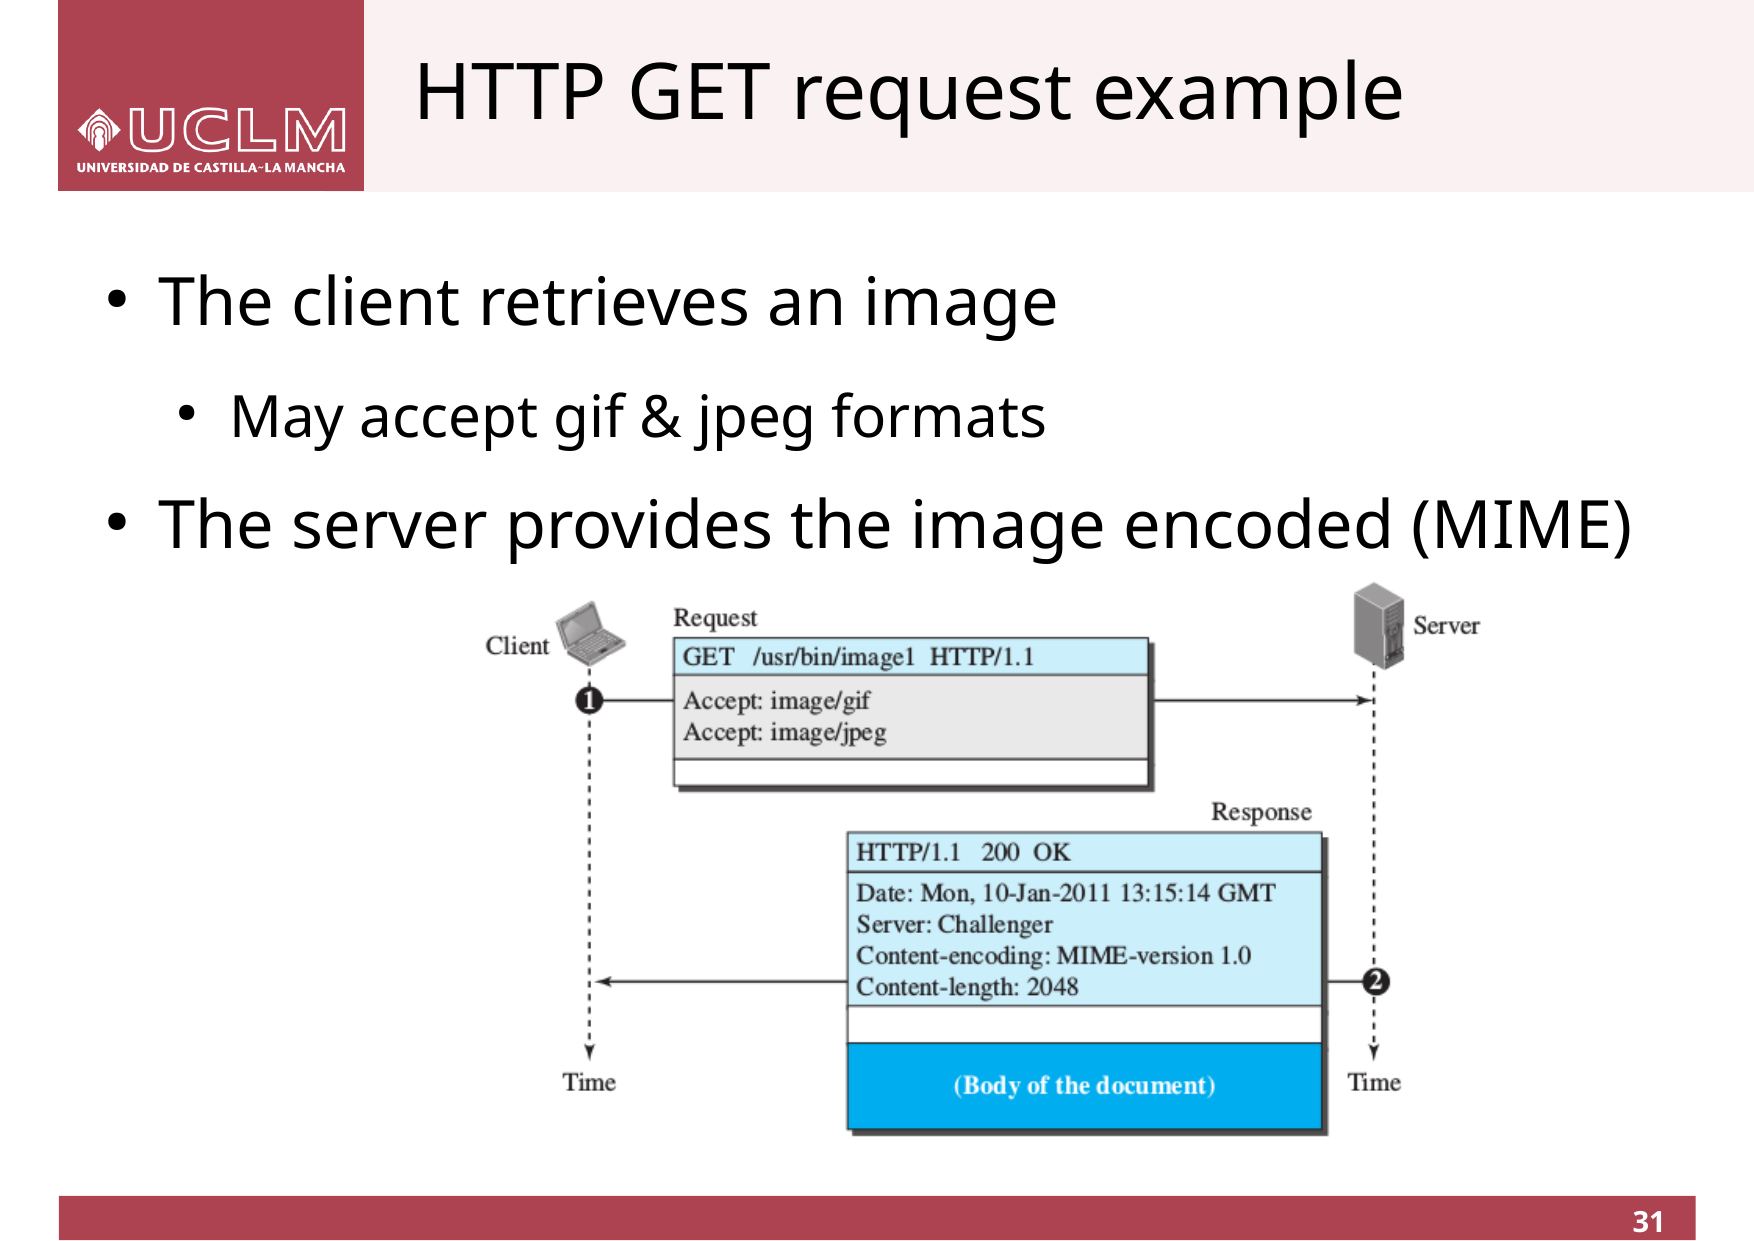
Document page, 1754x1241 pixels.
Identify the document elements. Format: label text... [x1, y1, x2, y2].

list The client retrieves an image May accept gif & jpeg formats The server provides the image encoded (MIME) [87, 254, 1667, 974]
picture [480, 570, 1495, 1152]
picture [58, 0, 364, 191]
title HTTP GET request example [413, 0, 1667, 198]
